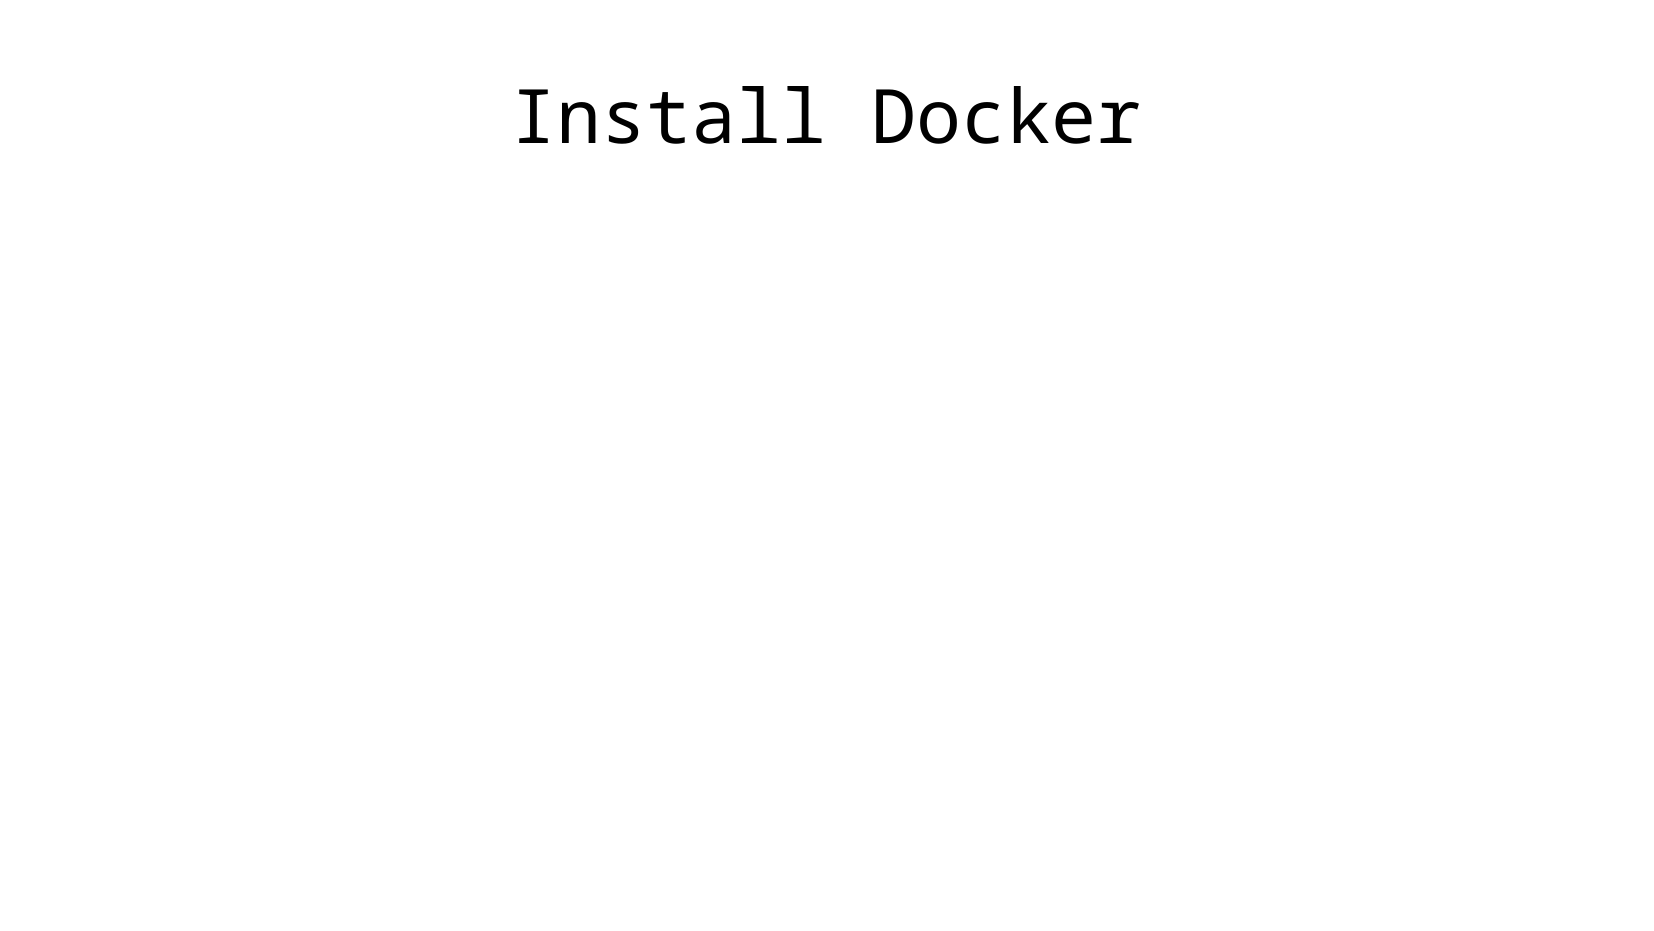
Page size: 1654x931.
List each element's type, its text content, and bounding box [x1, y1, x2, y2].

title Install Docker [82, 37, 1571, 193]
